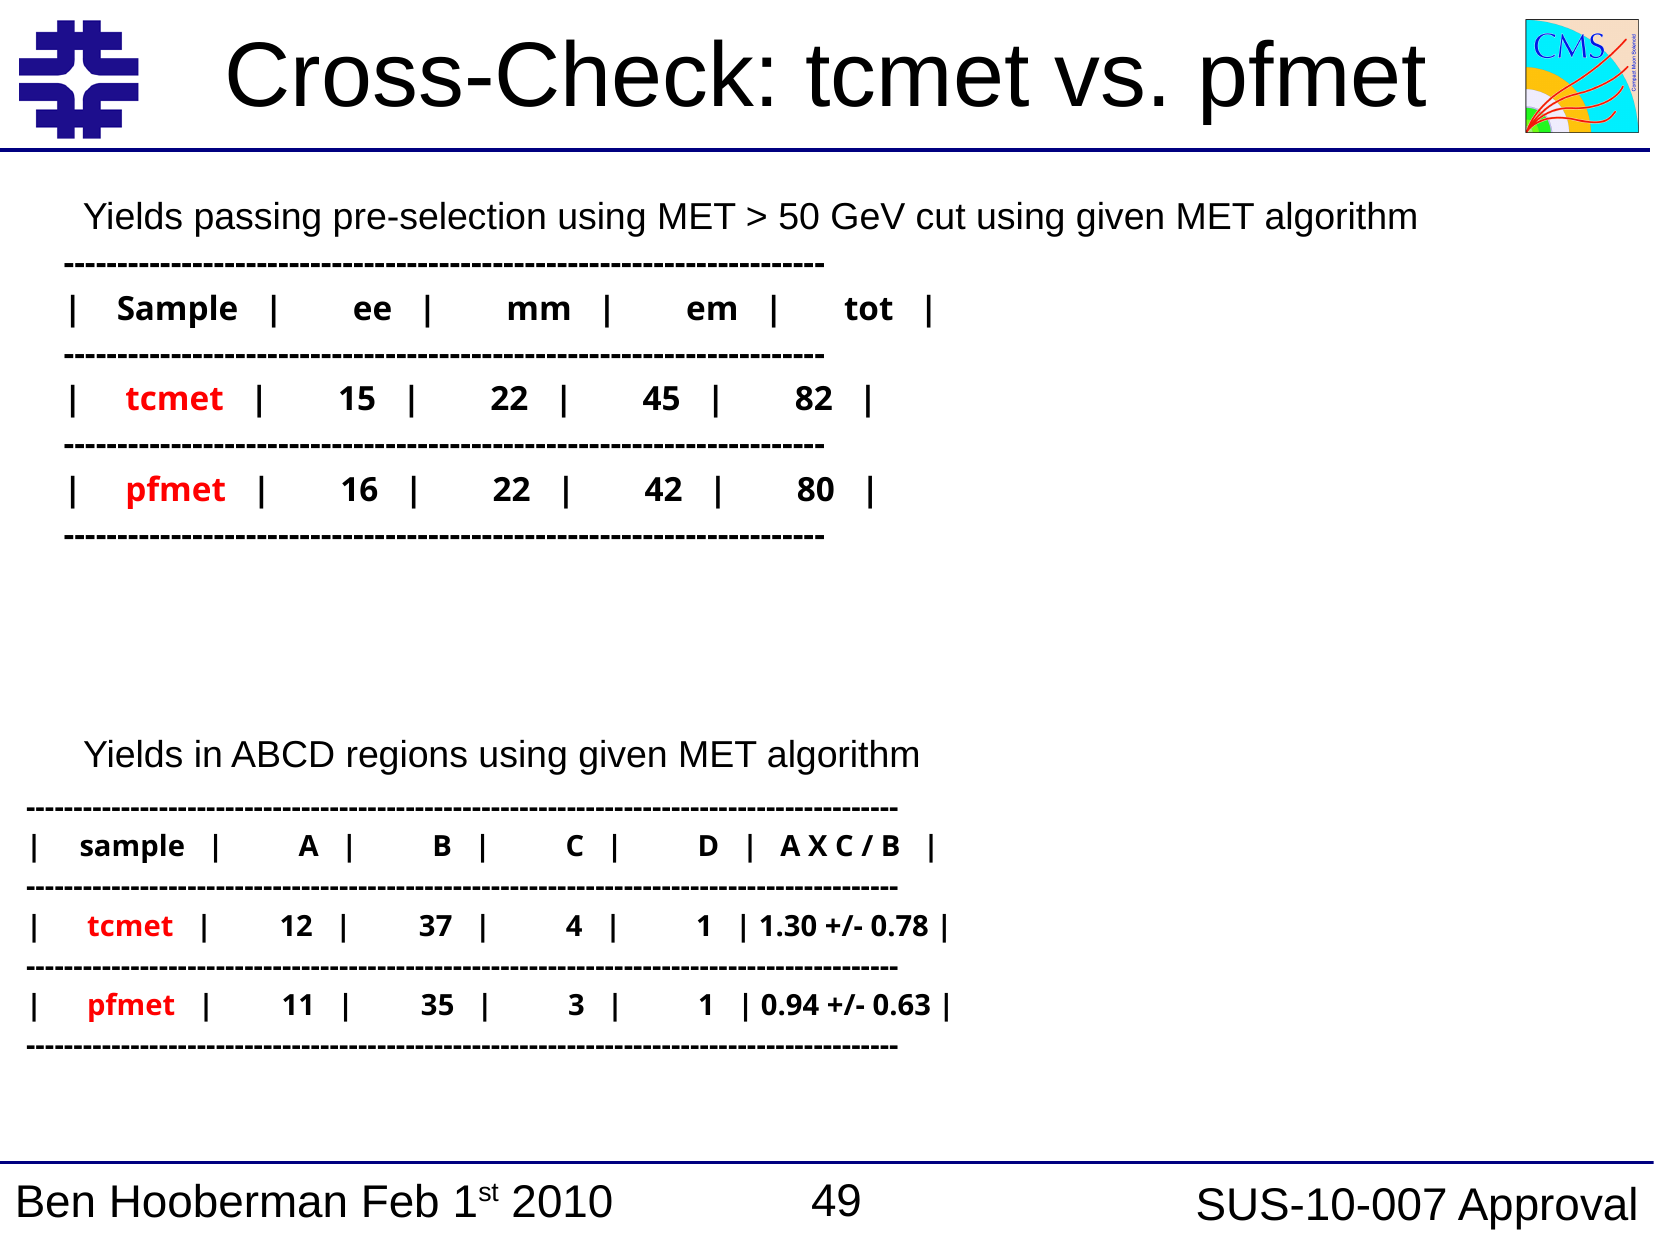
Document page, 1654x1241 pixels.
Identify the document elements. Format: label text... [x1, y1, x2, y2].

text_box Yields in ABCD regions using given MET algorithm [68, 725, 1647, 788]
text_box Yields passing pre-selection using MET > 50 GeV cut using given MET algorithm [68, 188, 1647, 250]
title Cross-Check: tcmet vs. pfmet [0, 0, 1654, 151]
text_box -------------------------------------------------------------------------------------------- | sample | A | B | C | D | A X C / B | -------------------------------------------------------------------------------------------- | tcmet | 12 | 37 | 4 | 1 | 1.30 +/- 0.78 | -------------------------------------------------------------------------------------------- | pfmet | 11 | 35 | 3 | 1 | 0.94 +/- 0.63 | -------------------------------------------------------------------------------------------- [11, 778, 1654, 1071]
text_box ----------------------------------------------------------------------- | Sample | ee | mm | em | tot | ----------------------------------------------------------------------- | tcmet | 15 | 22 | 45 | 82 | ----------------------------------------------------------------------- | pfmet | 16 | 22 | 42 | 80 | ----------------------------------------------------------------------- [48, 231, 1649, 608]
